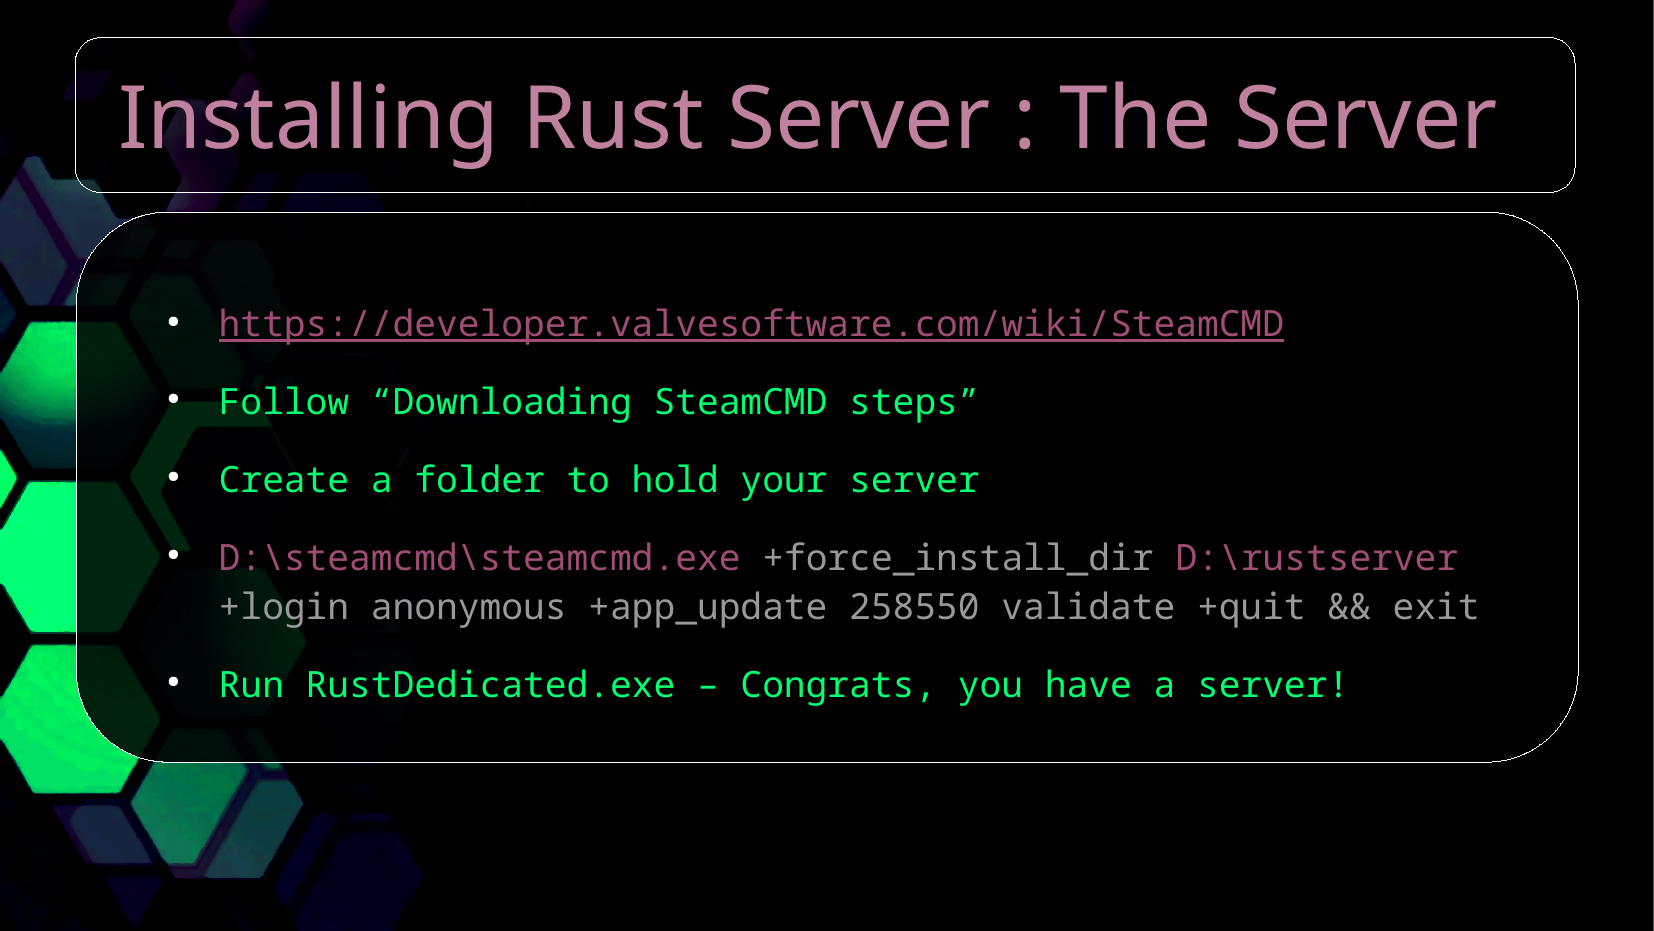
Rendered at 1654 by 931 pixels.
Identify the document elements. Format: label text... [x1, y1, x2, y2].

title Installing Rust Server : The Server [82, 37, 1571, 193]
picture [0, 0, 1654, 931]
list https://developer.valvesoftware.com/wiki/SteamCMD Follow “Downloading SteamCMD steps” Create a folder to hold your server D:\steamcmd\steamcmd.exe +force_install_dir D:\rustserver +login anonymous +app_update 258550 validate +quit && exit Run RustDedicated.exe – Congrats, you have a server! [150, 225, 1501, 751]
